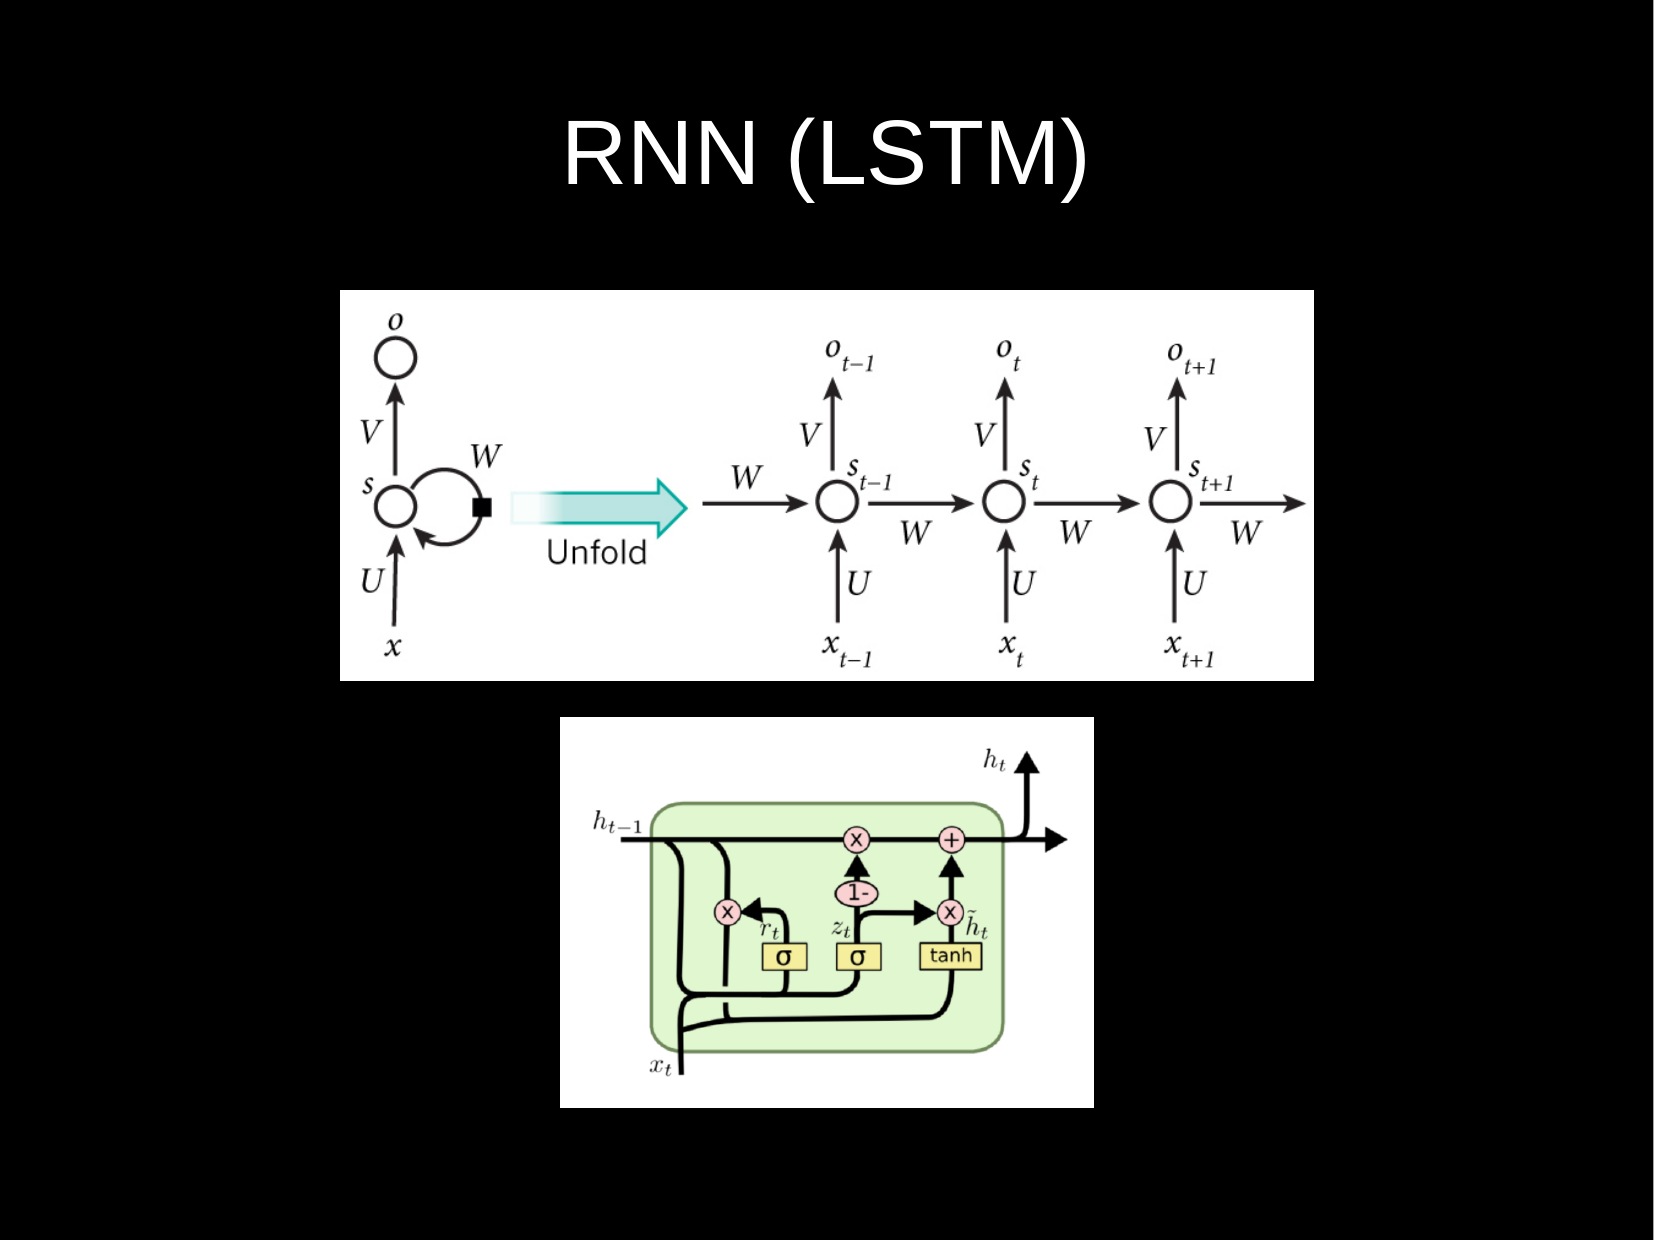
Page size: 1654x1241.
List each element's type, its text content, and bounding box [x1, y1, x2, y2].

title RNN (LSTM) [82, 49, 1571, 257]
picture [560, 717, 1094, 1109]
picture [340, 290, 1314, 681]
